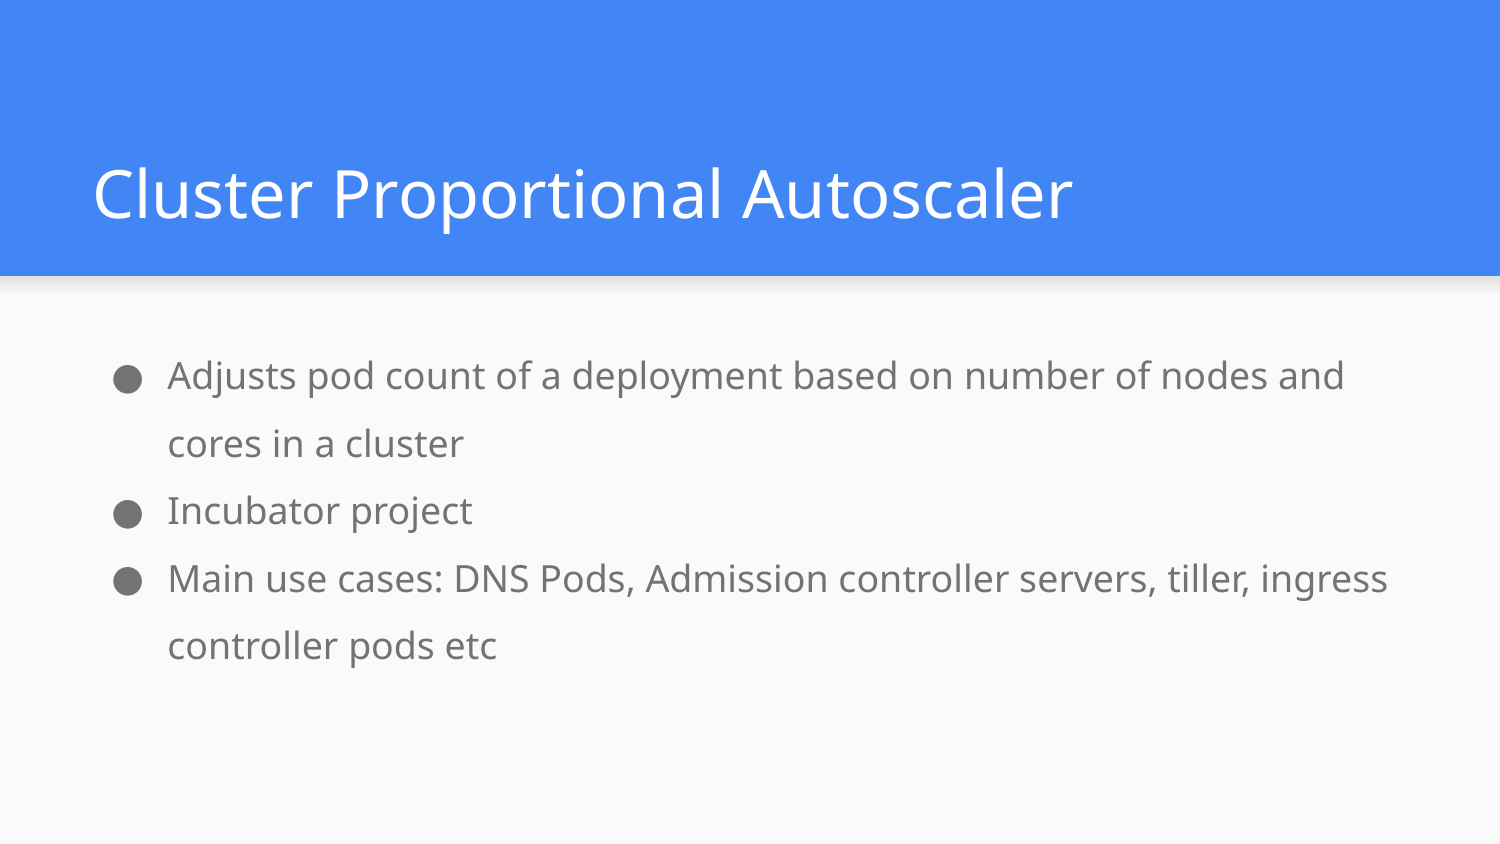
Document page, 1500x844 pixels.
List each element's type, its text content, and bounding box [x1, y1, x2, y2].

list Adjusts pod count of a deployment based on number of nodes and cores in a cluster Incubator project Main use cases: DNS Pods, Admission controller servers, tiller, ingress controller pods etc [77, 314, 1427, 760]
title Cluster Proportional Autoscaler [77, 121, 1427, 248]
